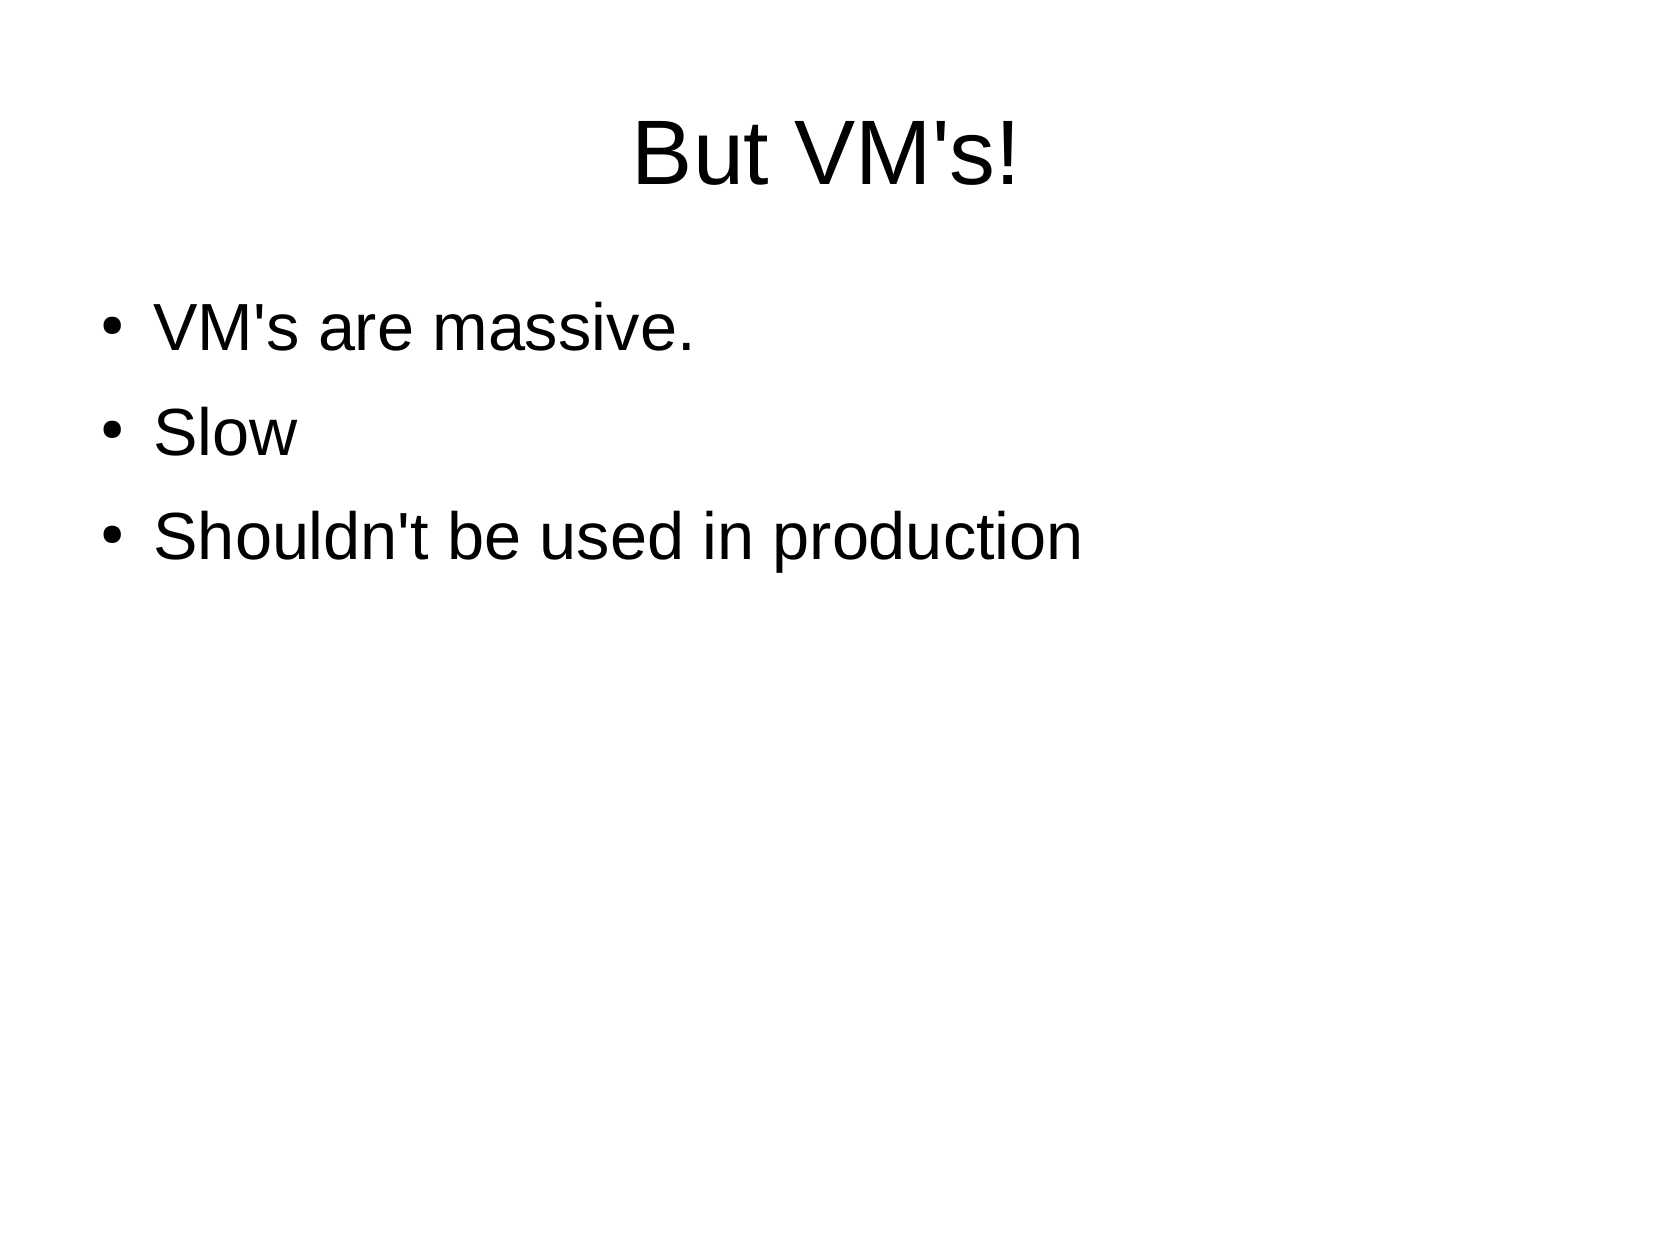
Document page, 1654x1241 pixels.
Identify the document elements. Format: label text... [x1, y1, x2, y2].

title But VM's! [82, 49, 1571, 257]
list VM's are massive. Slow Shouldn't be used in production [82, 290, 1571, 1010]
